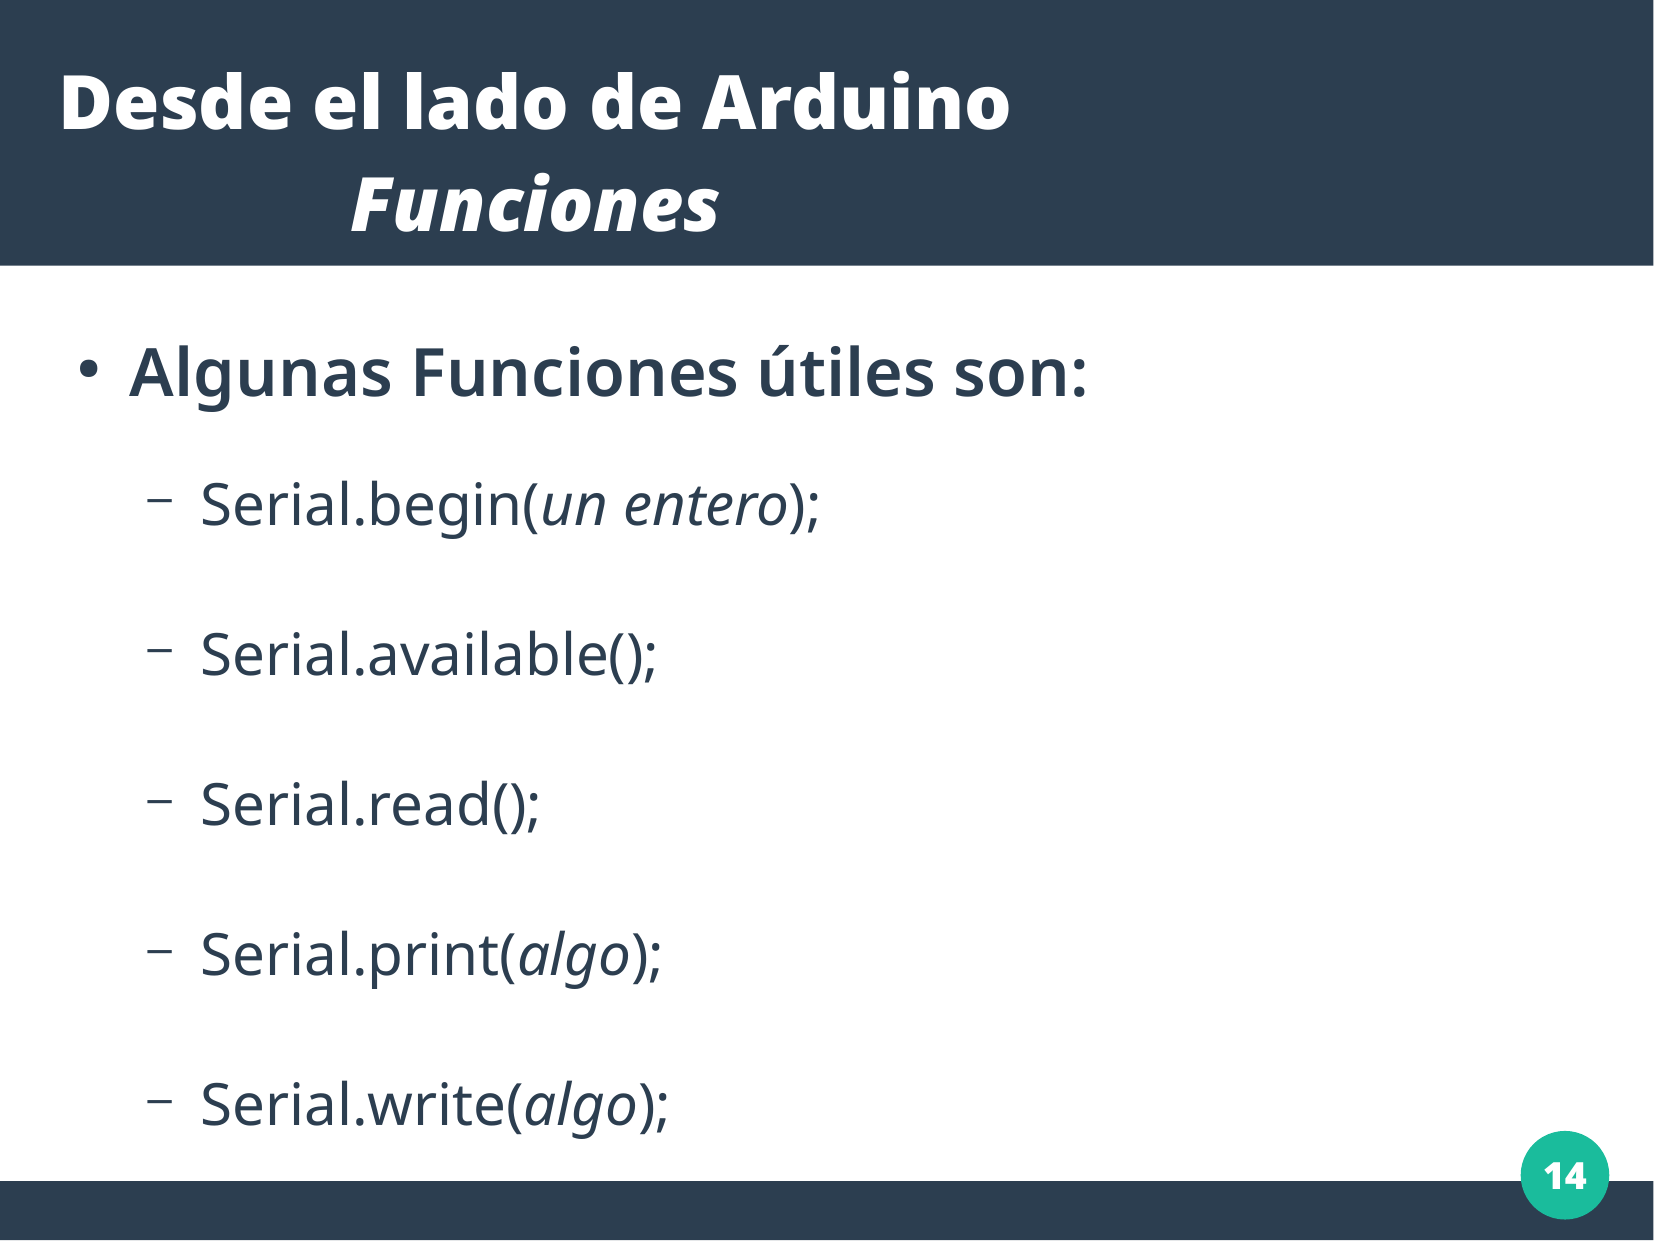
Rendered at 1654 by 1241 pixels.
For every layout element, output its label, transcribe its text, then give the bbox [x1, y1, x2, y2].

title Desde el lado de Arduino Funciones [59, 49, 1595, 207]
list Algunas Funciones útiles son: Serial.begin(un entero); Serial.available(); Serial.read(); Serial.print(algo); Serial.write(algo); [59, 324, 1595, 1152]
